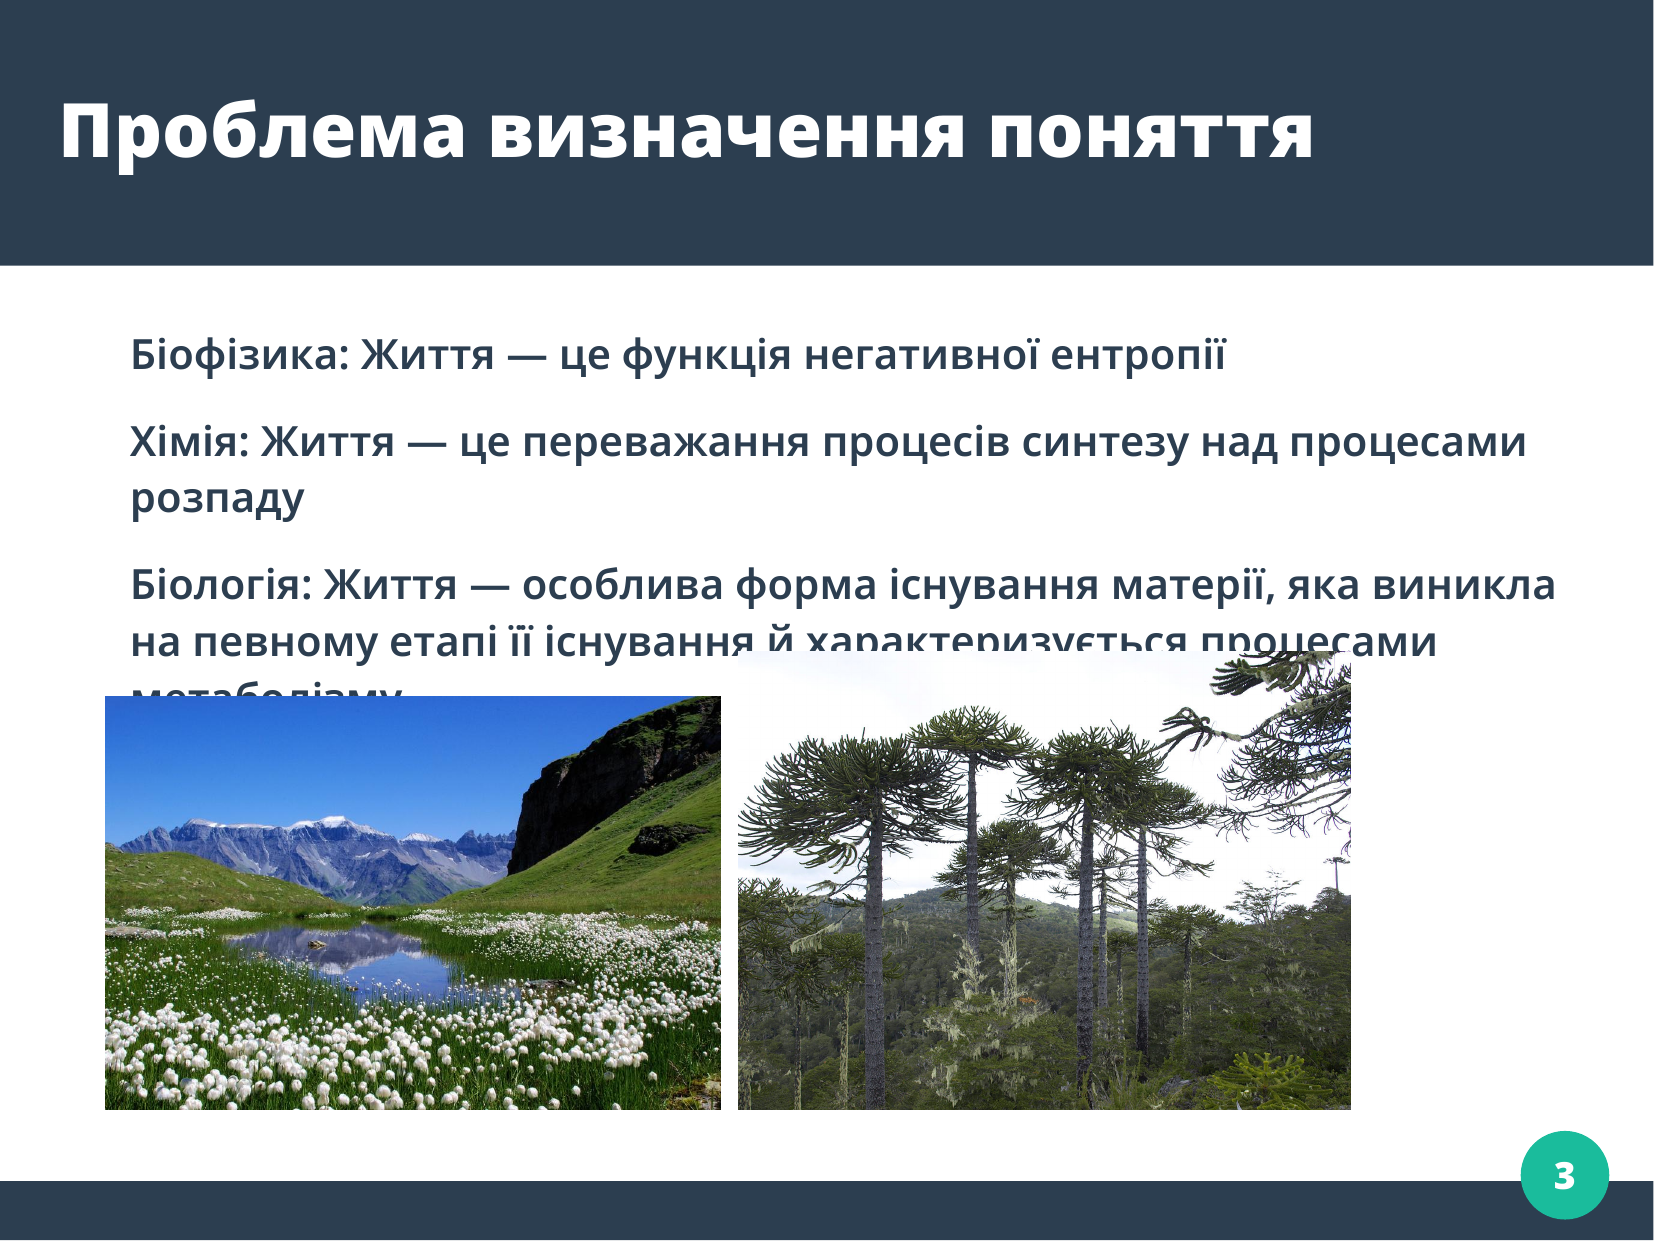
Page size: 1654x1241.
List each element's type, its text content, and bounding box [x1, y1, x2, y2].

list Біофізика: Життя — це функція негативної ентропії Хімія: Життя — це переважання процесів синтезу над процесами розпаду Біологія: Життя — особлива форма існування матерії, яка виникла на певному етапі її існування й характеризується процесами метаболізму [59, 324, 1595, 1152]
title Проблема визначення поняття [59, 49, 1595, 207]
picture [105, 696, 721, 1111]
picture [738, 651, 1351, 1111]
